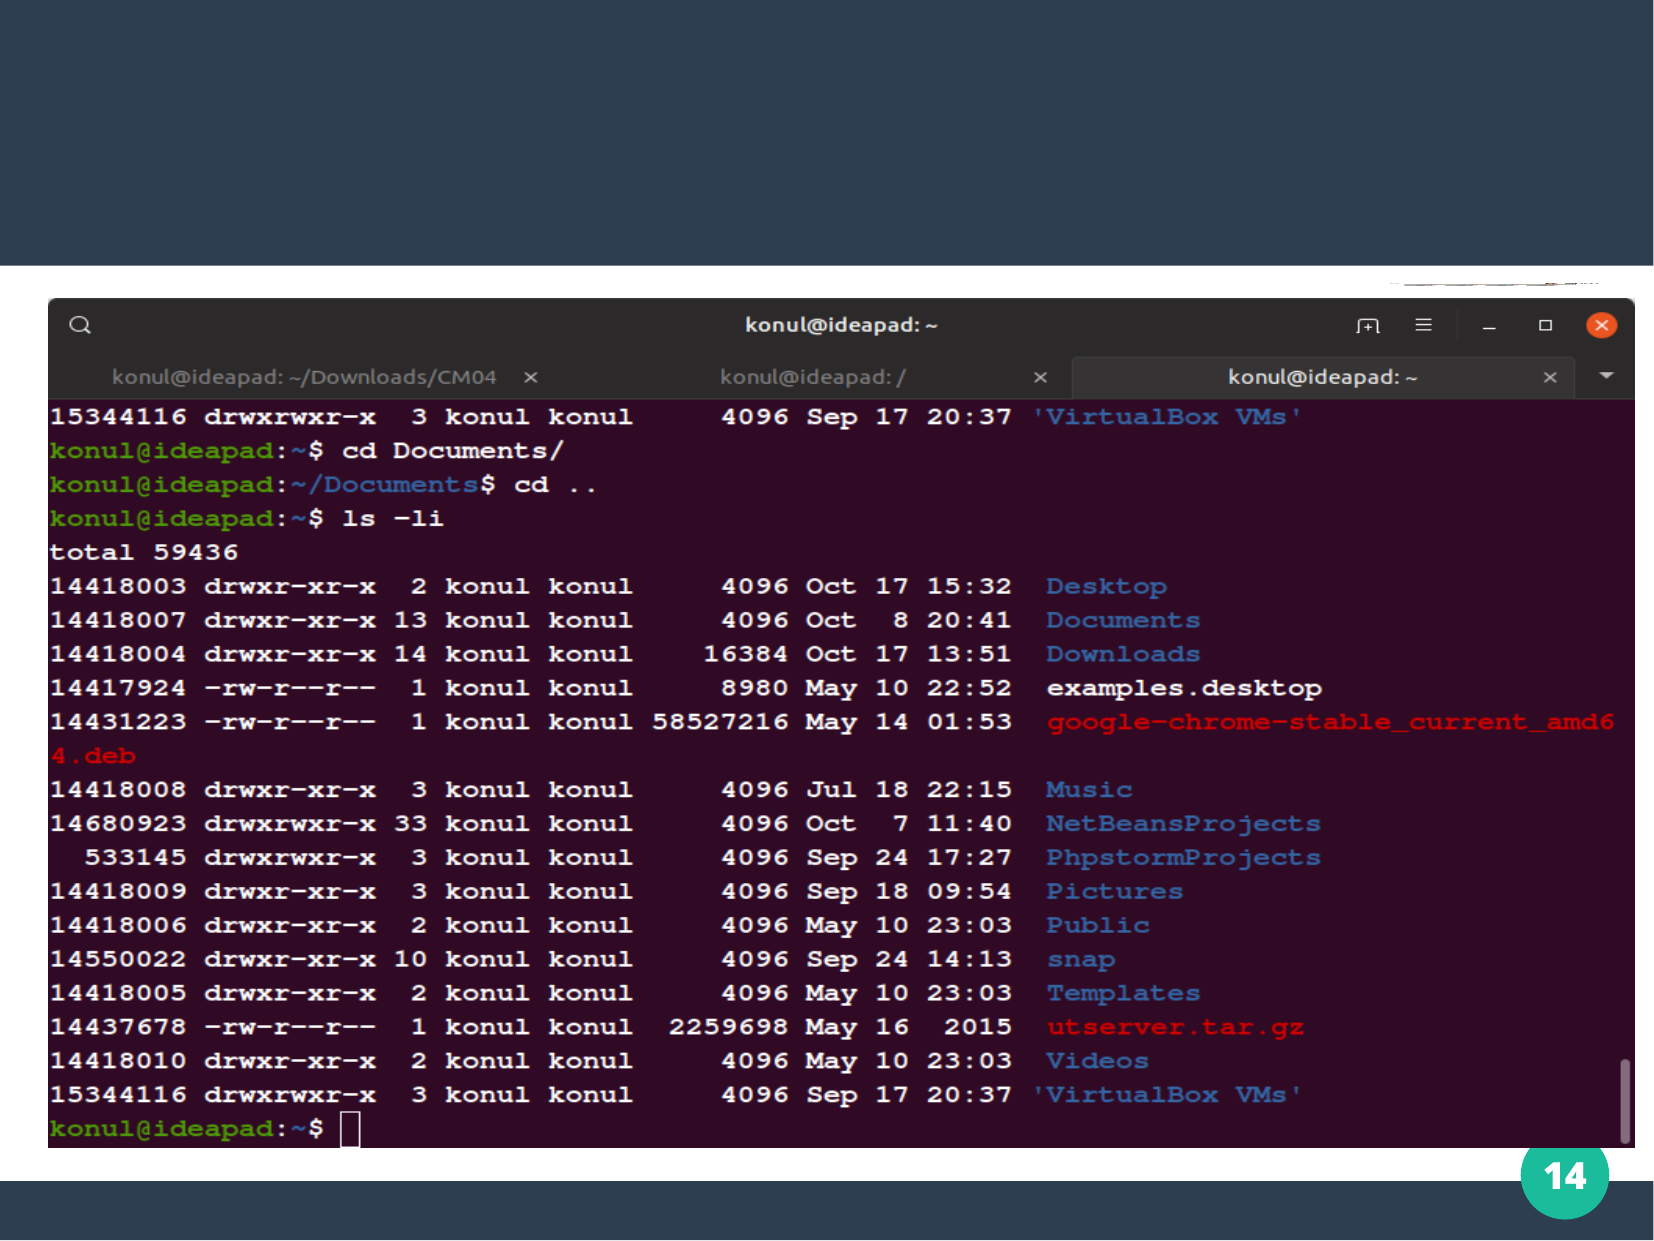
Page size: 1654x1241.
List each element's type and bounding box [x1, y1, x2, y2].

picture [48, 298, 1635, 1148]
